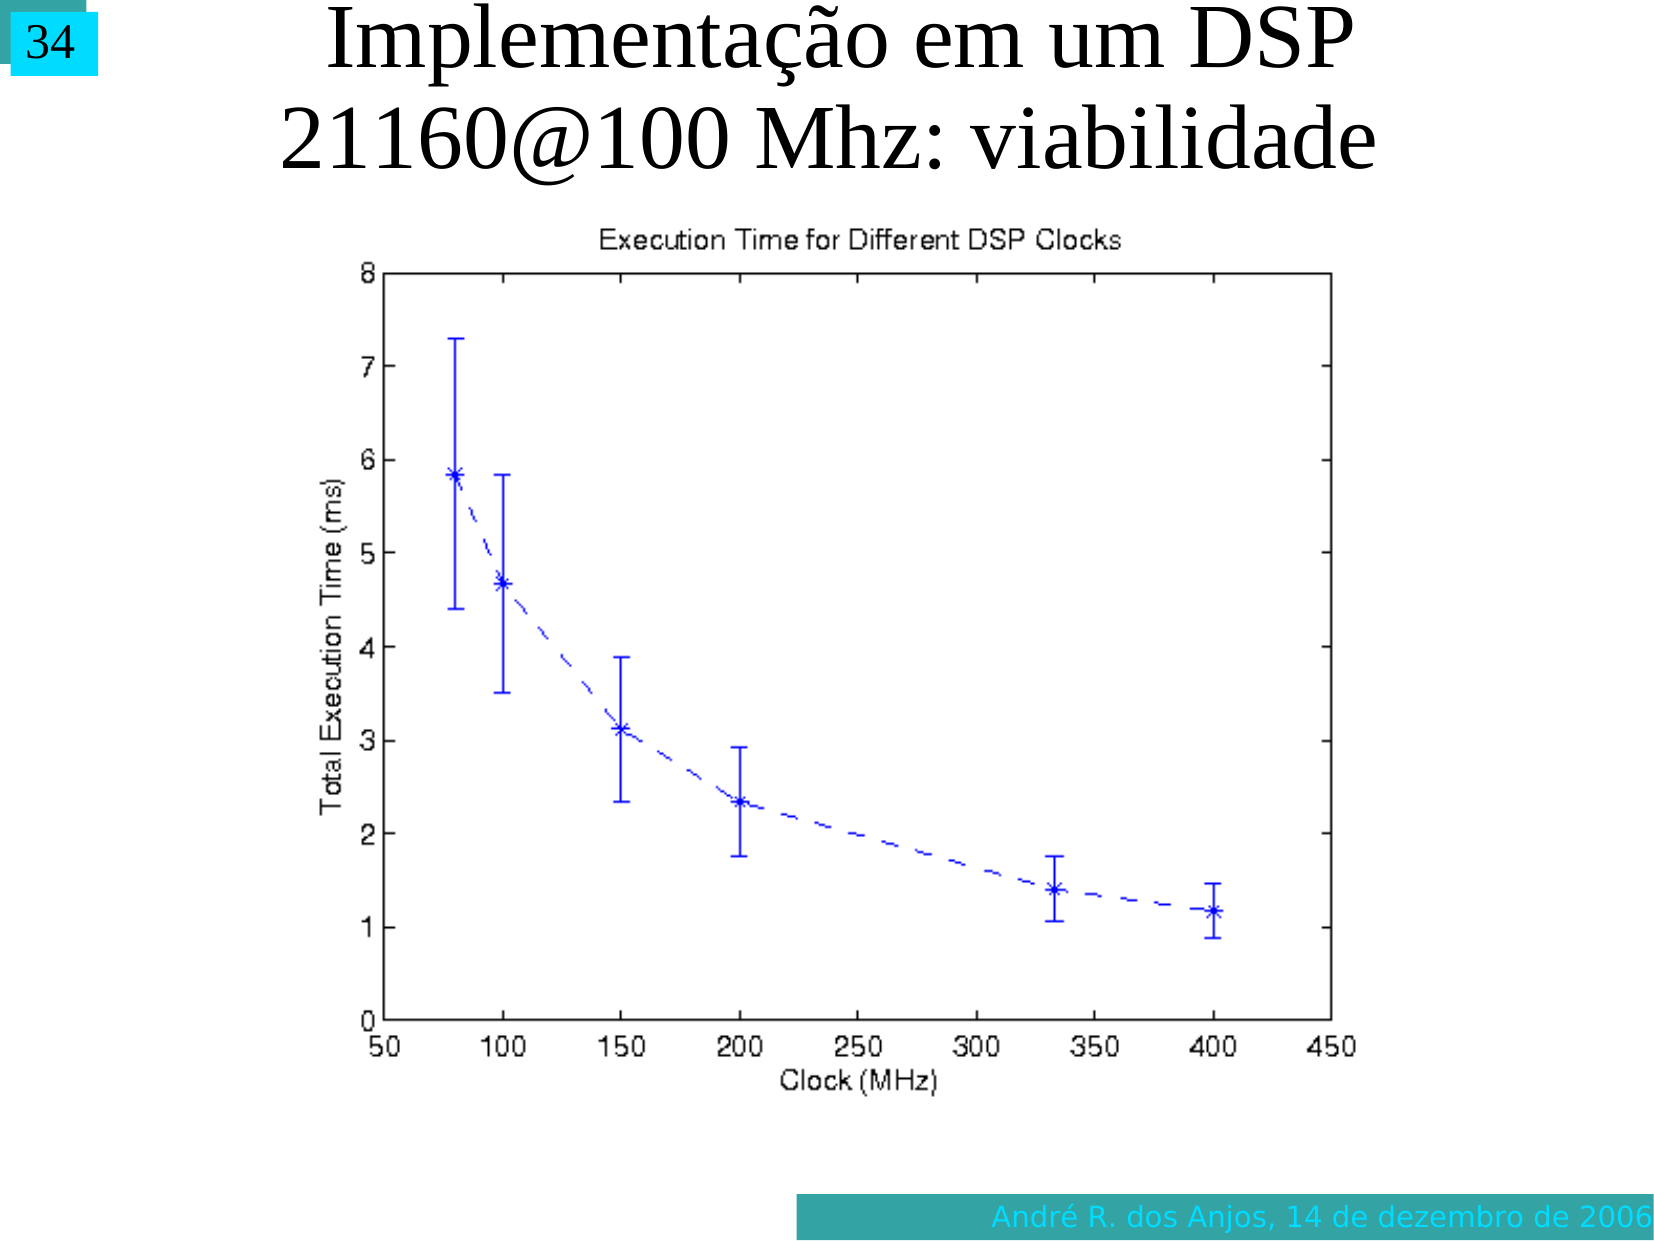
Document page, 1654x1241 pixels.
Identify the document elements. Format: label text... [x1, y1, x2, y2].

title Implementação em um DSP 21160@100 Mhz: viabilidade [88, 0, 1595, 189]
picture [208, 194, 1473, 1144]
